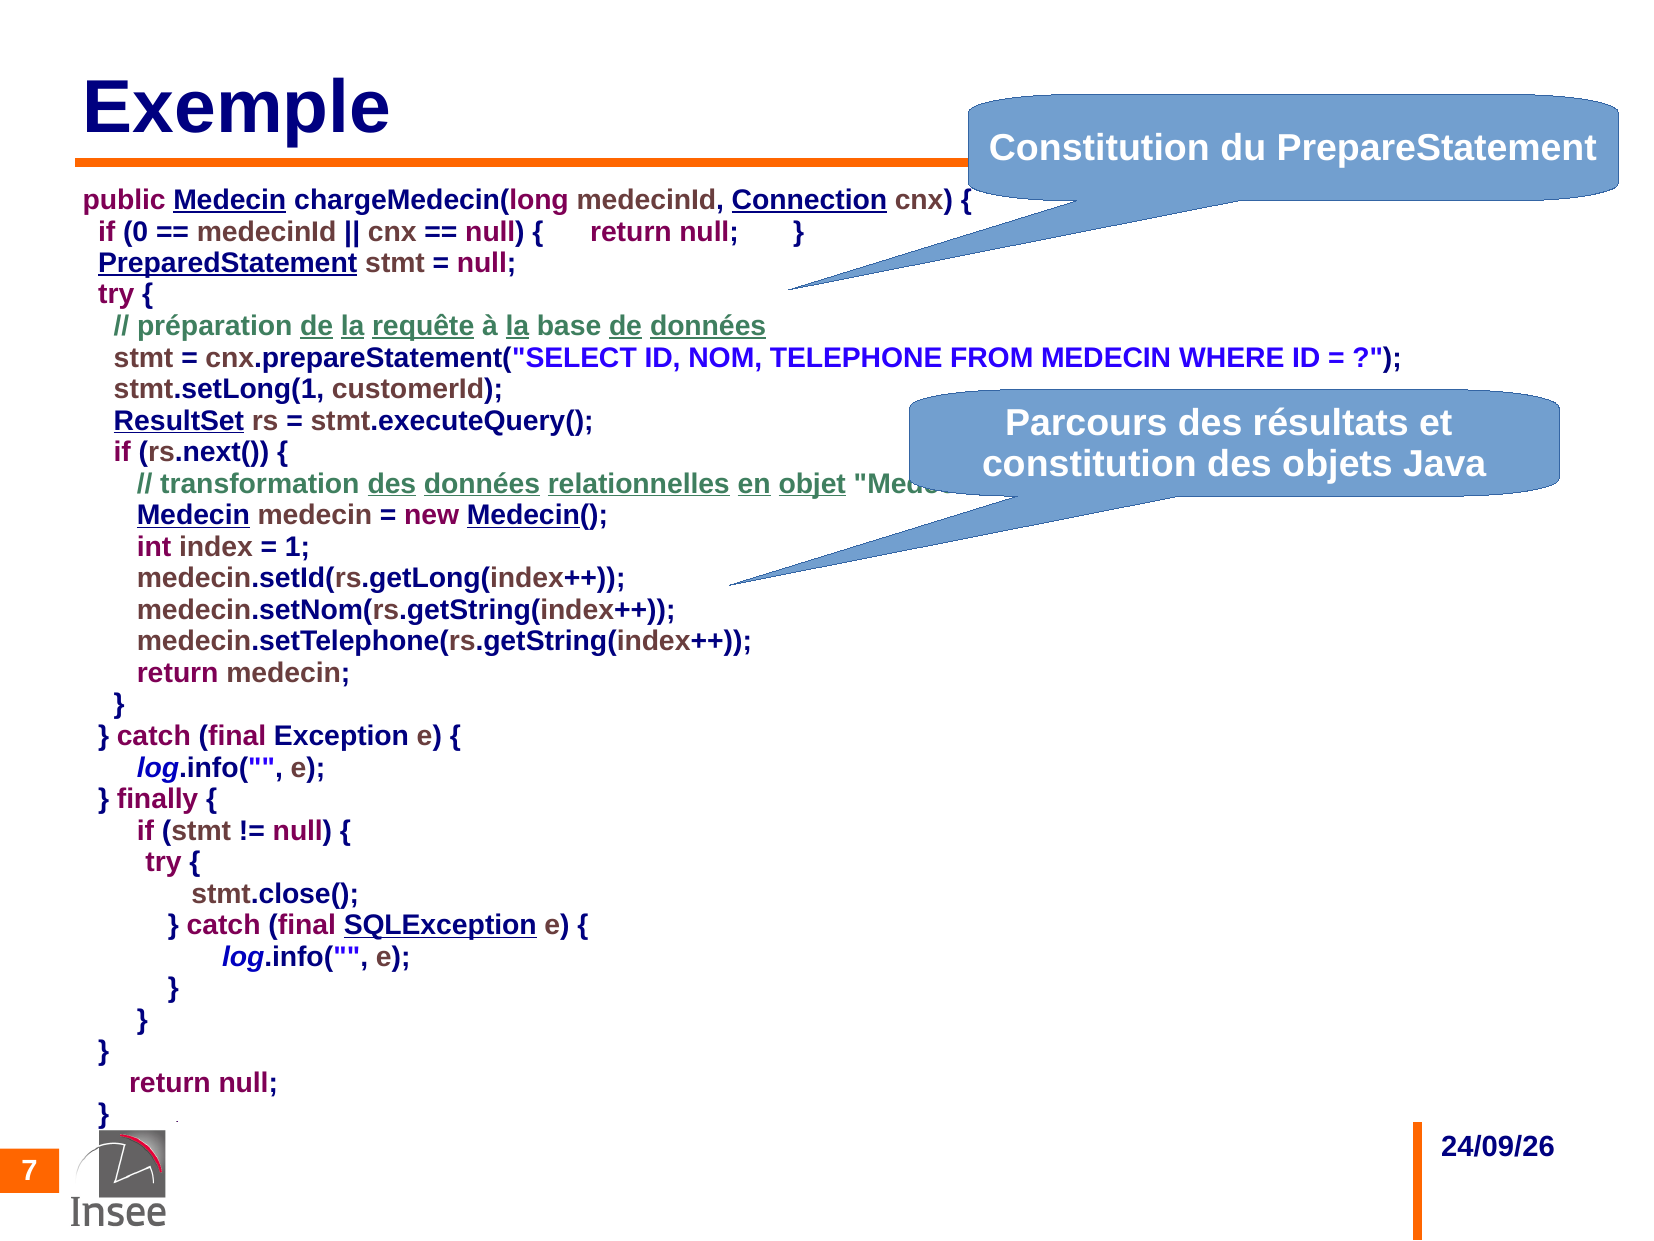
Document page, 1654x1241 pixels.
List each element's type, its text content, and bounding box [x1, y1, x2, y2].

title Exemple [82, 49, 1619, 158]
picture [62, 1121, 178, 1241]
list public Medecin chargeMedecin(long medecinId, Connection cnx) { if (0 == medecinId || cnx == null) { return null; } PreparedStatement stmt = null; try { // préparation de la requête à la base de données stmt = cnx.prepareStatement("SELECT ID, NOM, TELEPHONE FROM MEDECIN WHERE ID = ?"); stmt.setLong(1, customerId); ResultSet rs = stmt.executeQuery(); if (rs.next()) { // transformation des données relationnelles en objet "Medecin" Medecin medecin = new Medecin(); int index = 1; medecin.setId(rs.getLong(index++)); medecin.setNom(rs.getString(index++)); medecin.setTelephone(rs.getString(index++)); return medecin; } } catch (final Exception e) { log.info("", e); } finally { if (stmt != null) { try { stmt.close(); } catch (final SQLException e) { log.info("", e); } } } return null; } [82, 183, 1654, 1134]
text_box Constitution du PrepareStatement [788, 94, 1619, 290]
text_box Parcours des résultats et constitution des objets Java [729, 389, 1560, 586]
